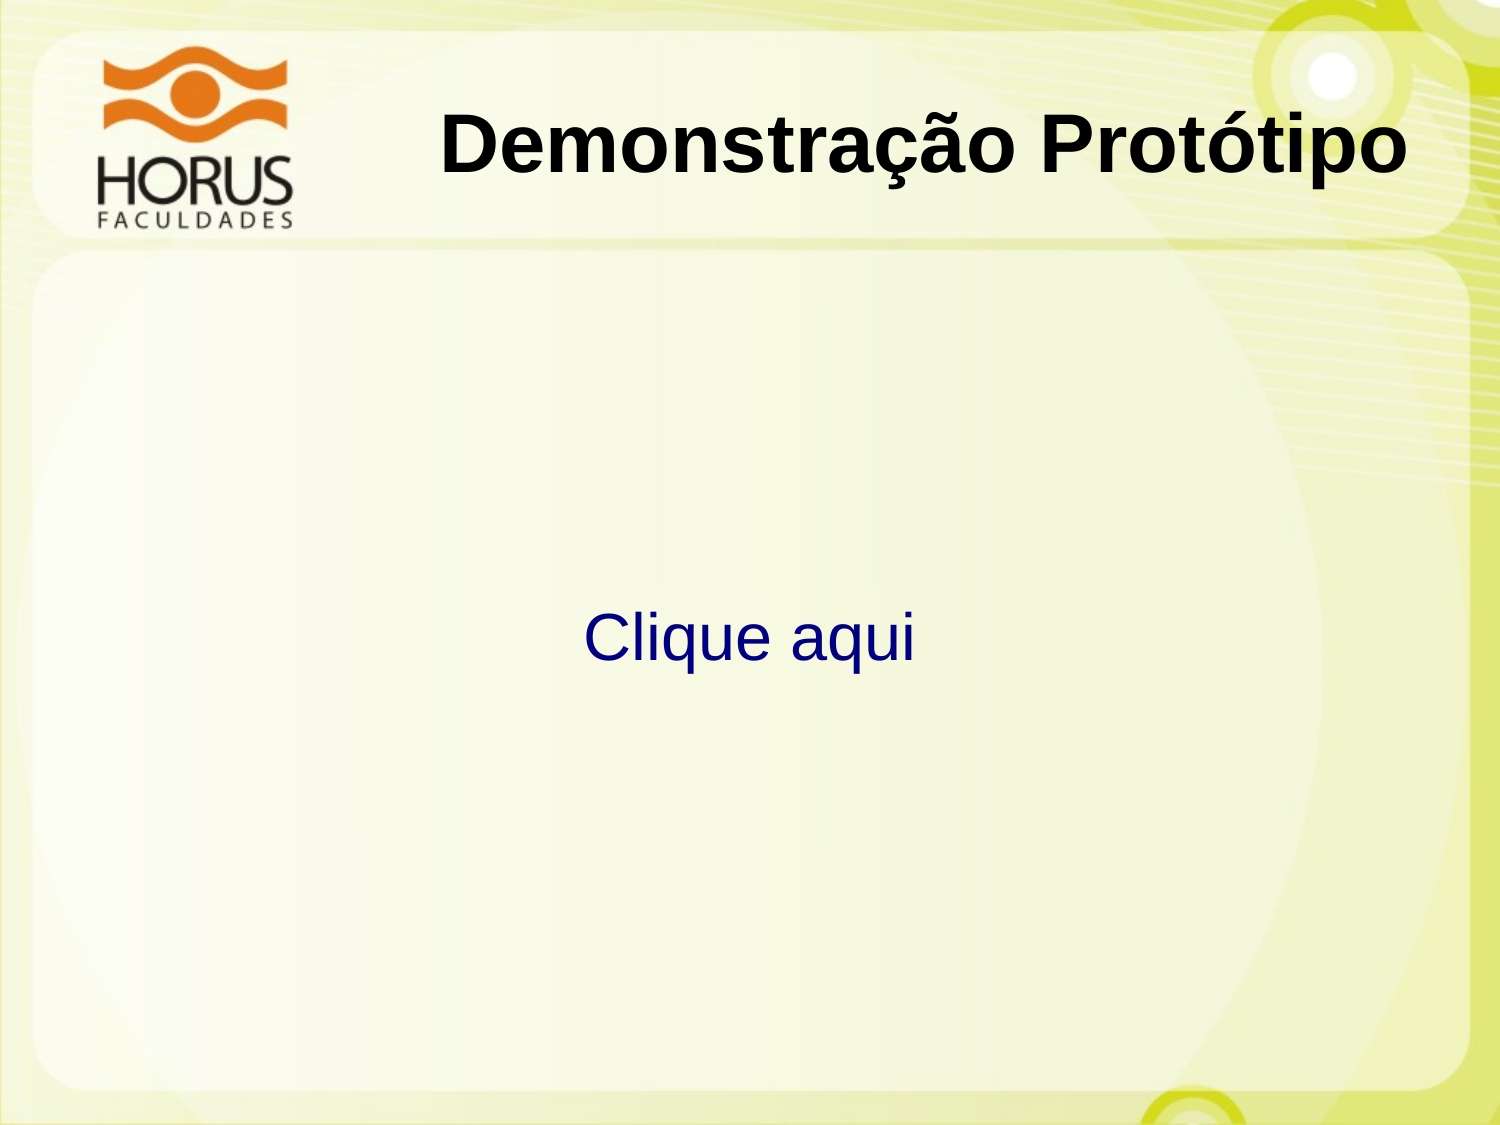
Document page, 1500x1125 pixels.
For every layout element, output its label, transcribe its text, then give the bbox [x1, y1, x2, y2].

subtitle Clique aqui [75, 262, 1426, 1006]
picture [0, 0, 1500, 1125]
title Demonstração Protótipo [75, 21, 1426, 257]
